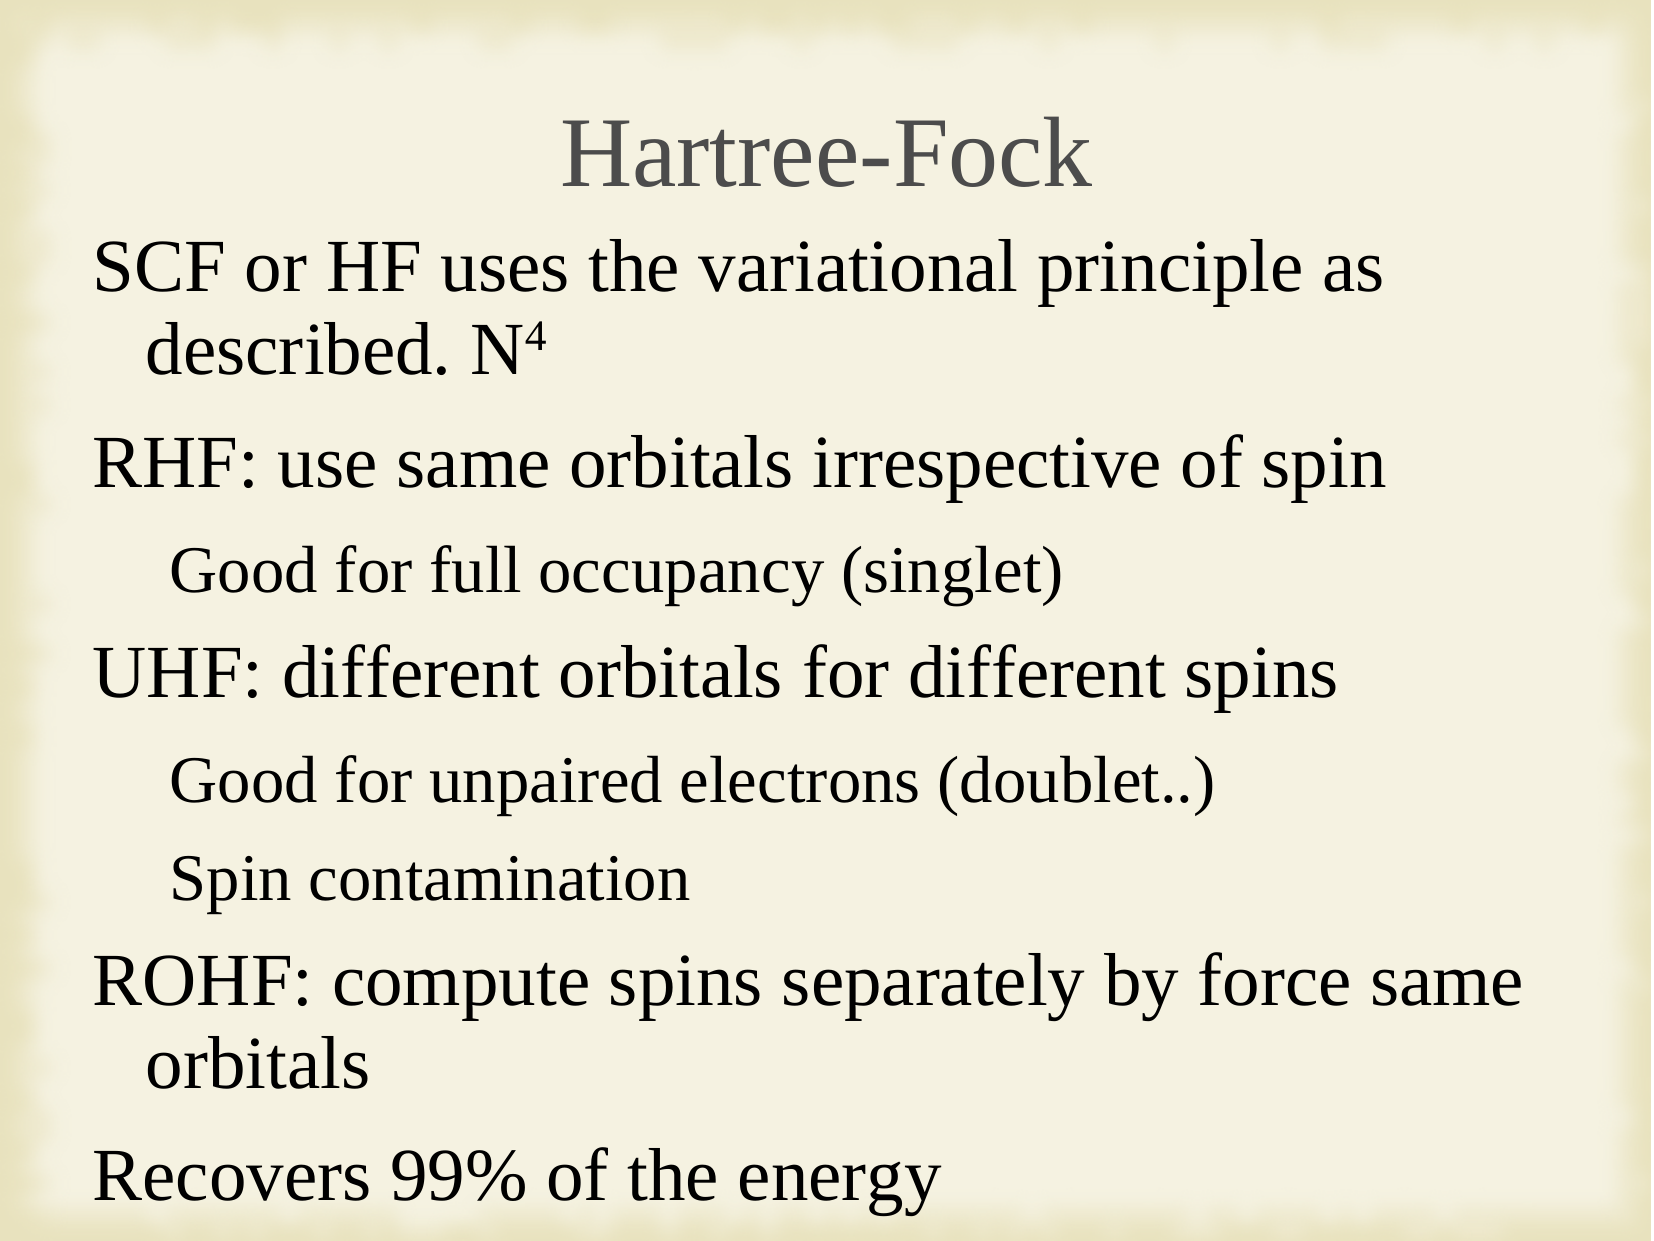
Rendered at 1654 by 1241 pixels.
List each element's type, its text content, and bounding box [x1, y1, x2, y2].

picture [0, 0, 1651, 1241]
title Hartree-Fock [82, 56, 1571, 250]
list SCF or HF uses the variational principle as described. N4 RHF: use same orbitals irrespective of spin Good for full occupancy (singlet) UHF: different orbitals for different spins Good for unpaired electrons (doublet..) Spin contamination ROHF: compute spins separately by force same orbitals Recovers 99% of the energy [75, 225, 1564, 1221]
